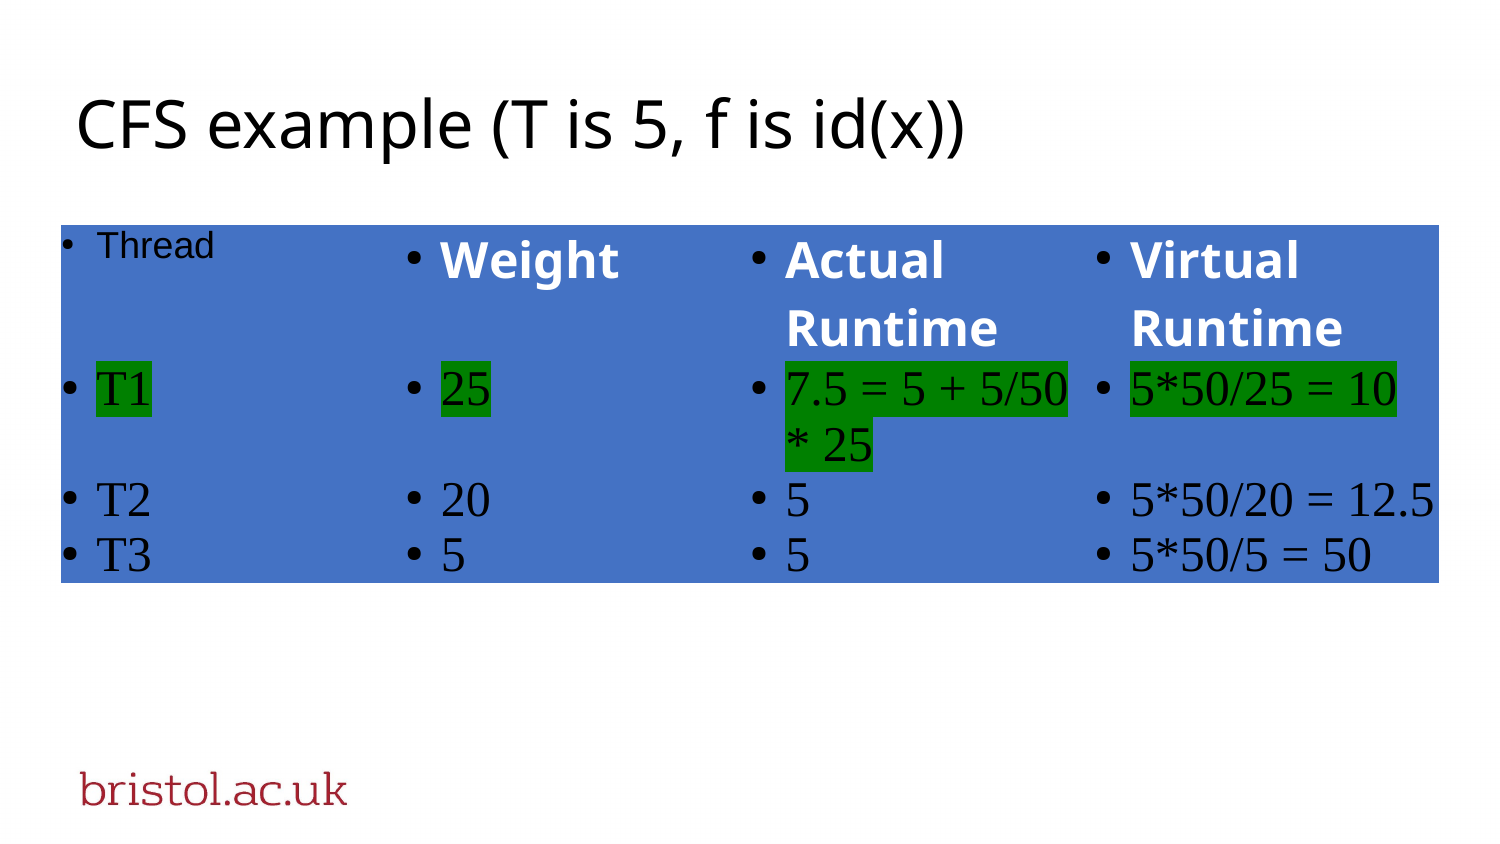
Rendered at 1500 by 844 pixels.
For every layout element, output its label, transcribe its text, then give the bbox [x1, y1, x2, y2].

table_header Thread [61, 225, 405, 361]
table_cell 5*50/25 = 10 [1095, 361, 1439, 472]
table_cell 7.5 = 5 + 5/50 * 25 [750, 361, 785, 472]
table_cell 20 [405, 472, 750, 527]
table_header Virtual Runtime [1095, 225, 1439, 361]
table_cell 5*50/20 = 12.5 [1095, 472, 1439, 527]
table_cell T1 [61, 361, 405, 472]
table_cell 5*50/5 = 50 [1095, 527, 1439, 583]
table_cell 7.5 = 5 + 5/50 * 25 [873, 361, 1095, 472]
table_cell T3 [61, 527, 405, 583]
table_header Actual Runtime [750, 225, 1095, 361]
table_header Weight [405, 225, 750, 361]
table_cell T2 [61, 472, 405, 527]
title CFS example (T is 5, f is id(x)) [60, 44, 1440, 209]
table_cell 5 [750, 527, 1095, 583]
table_cell 25 [405, 361, 750, 472]
table_cell 5 [405, 527, 750, 583]
table_cell 5 [750, 472, 1095, 527]
